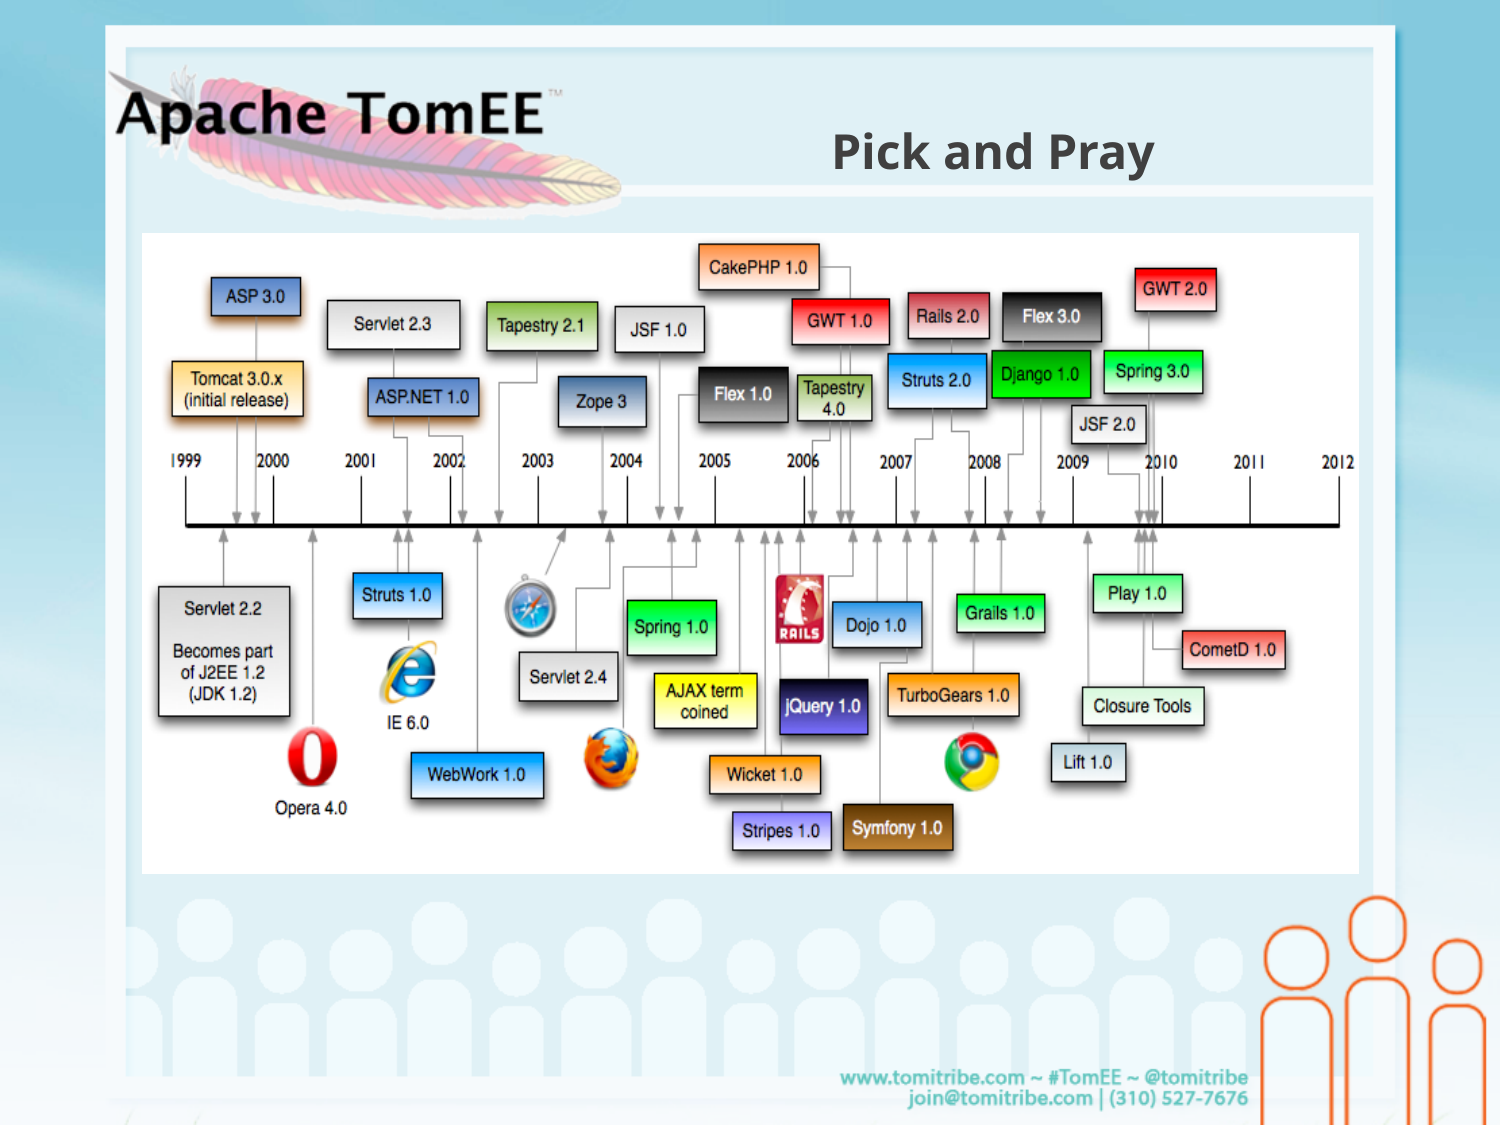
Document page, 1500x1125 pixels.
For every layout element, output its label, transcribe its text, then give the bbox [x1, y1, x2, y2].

title Pick and Pray [590, 59, 1396, 213]
picture [0, 0, 1500, 1125]
